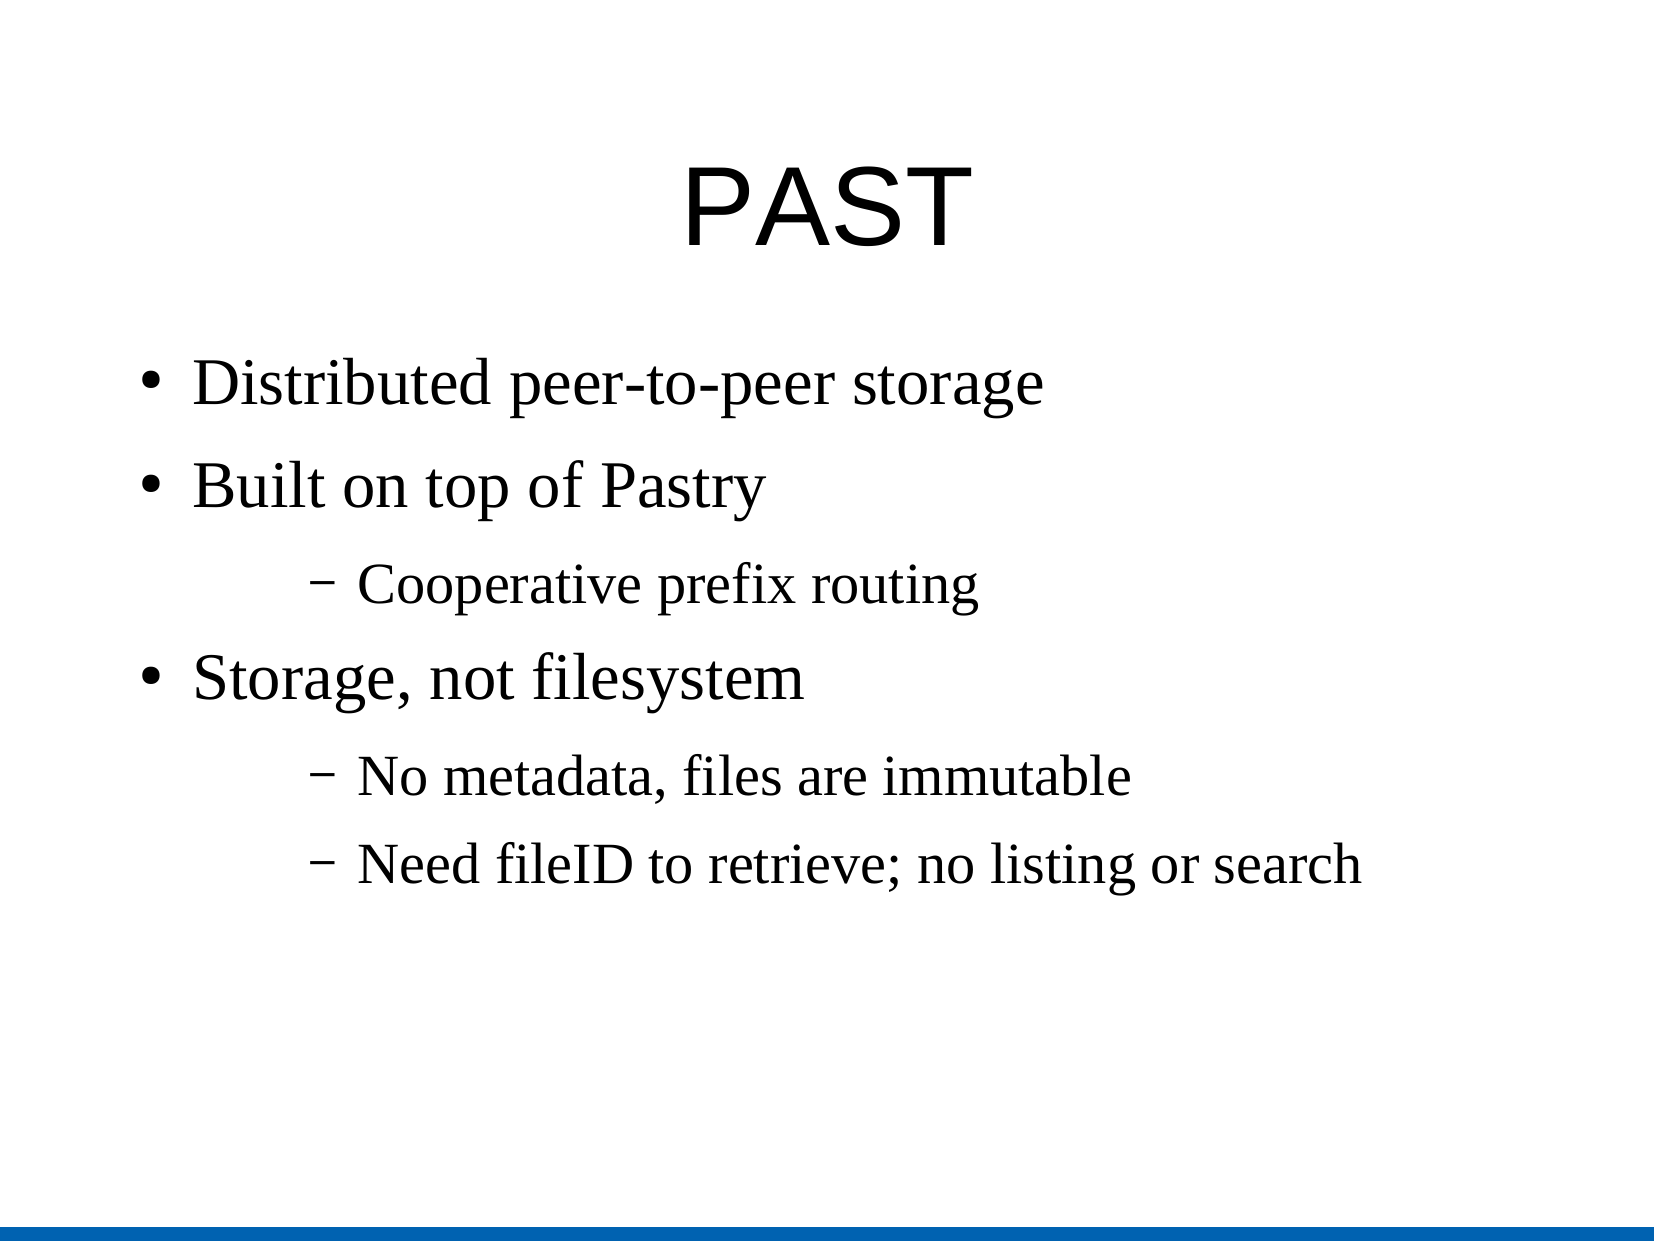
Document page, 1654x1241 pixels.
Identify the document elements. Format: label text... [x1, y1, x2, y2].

list Distributed peer-to-peer storage Built on top of Pastry Cooperative prefix routing Storage, not filesystem No metadata, files are immutable Need fileID to retrieve; no listing or search [121, 344, 1533, 1127]
title PAST [121, 102, 1533, 311]
